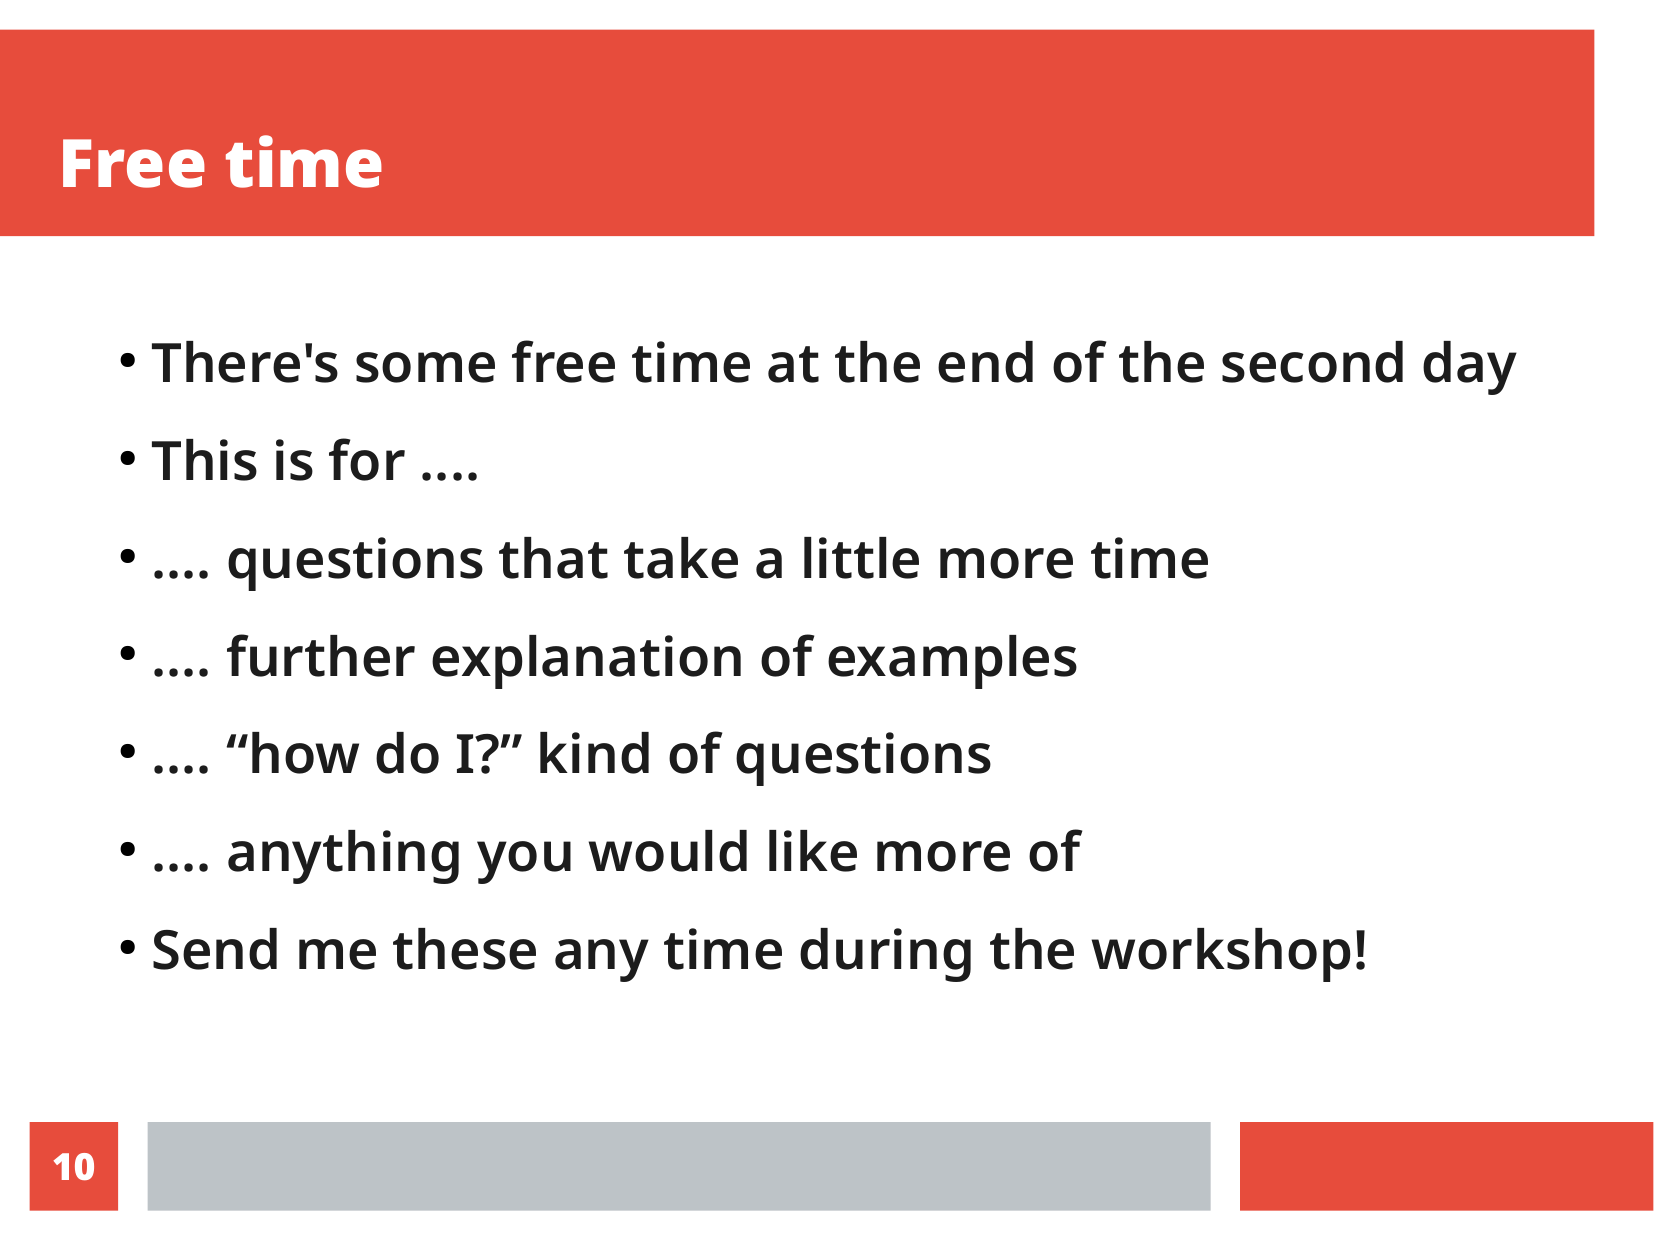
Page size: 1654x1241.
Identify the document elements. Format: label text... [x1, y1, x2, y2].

list There's some free time at the end of the second day This is for .... .... questions that take a little more time .... further explanation of examples .... “how do I?” kind of questions .... anything you would like more of Send me these any time during the workshop! [59, 324, 1565, 1093]
title Free time [59, 59, 1595, 207]
